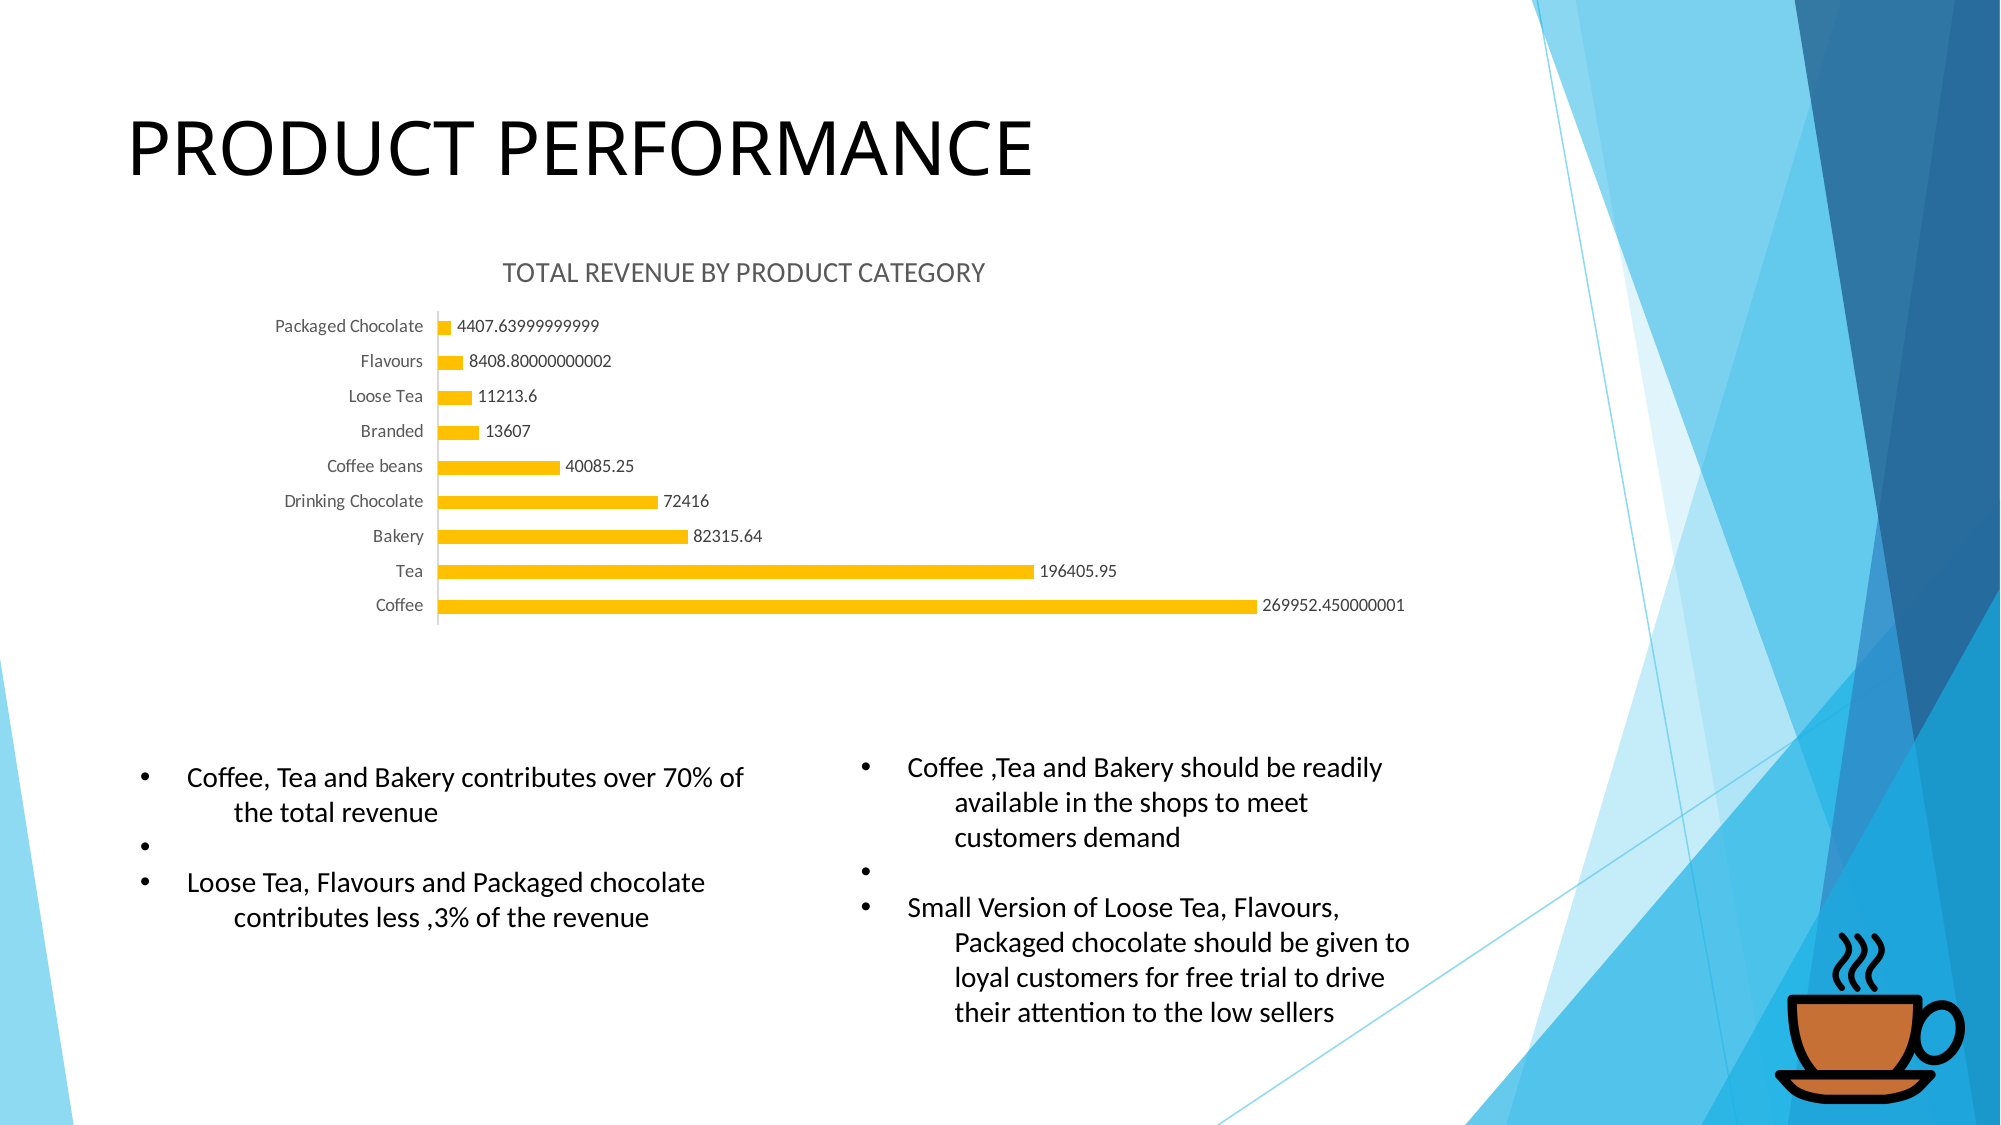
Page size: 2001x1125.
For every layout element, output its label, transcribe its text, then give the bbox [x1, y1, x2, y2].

title PRODUCT PERFORMANCE [111, 93, 1522, 310]
text_box Coffee ,Tea and Bakery should be readily available in the shops to meet customers demand Small Version of Loose Tea, Flavours, Packaged chocolate should be given to loyal customers for free trial to drive their attention to the low sellers [845, 741, 1445, 1039]
text_box Coffee, Tea and Bakery contributes over 70% of the total revenue Loose Tea, Flavours and Packaged chocolate contributes less ,3% of the revenue [125, 751, 782, 944]
chart [111, 234, 1406, 691]
picture [1767, 924, 1968, 1125]
